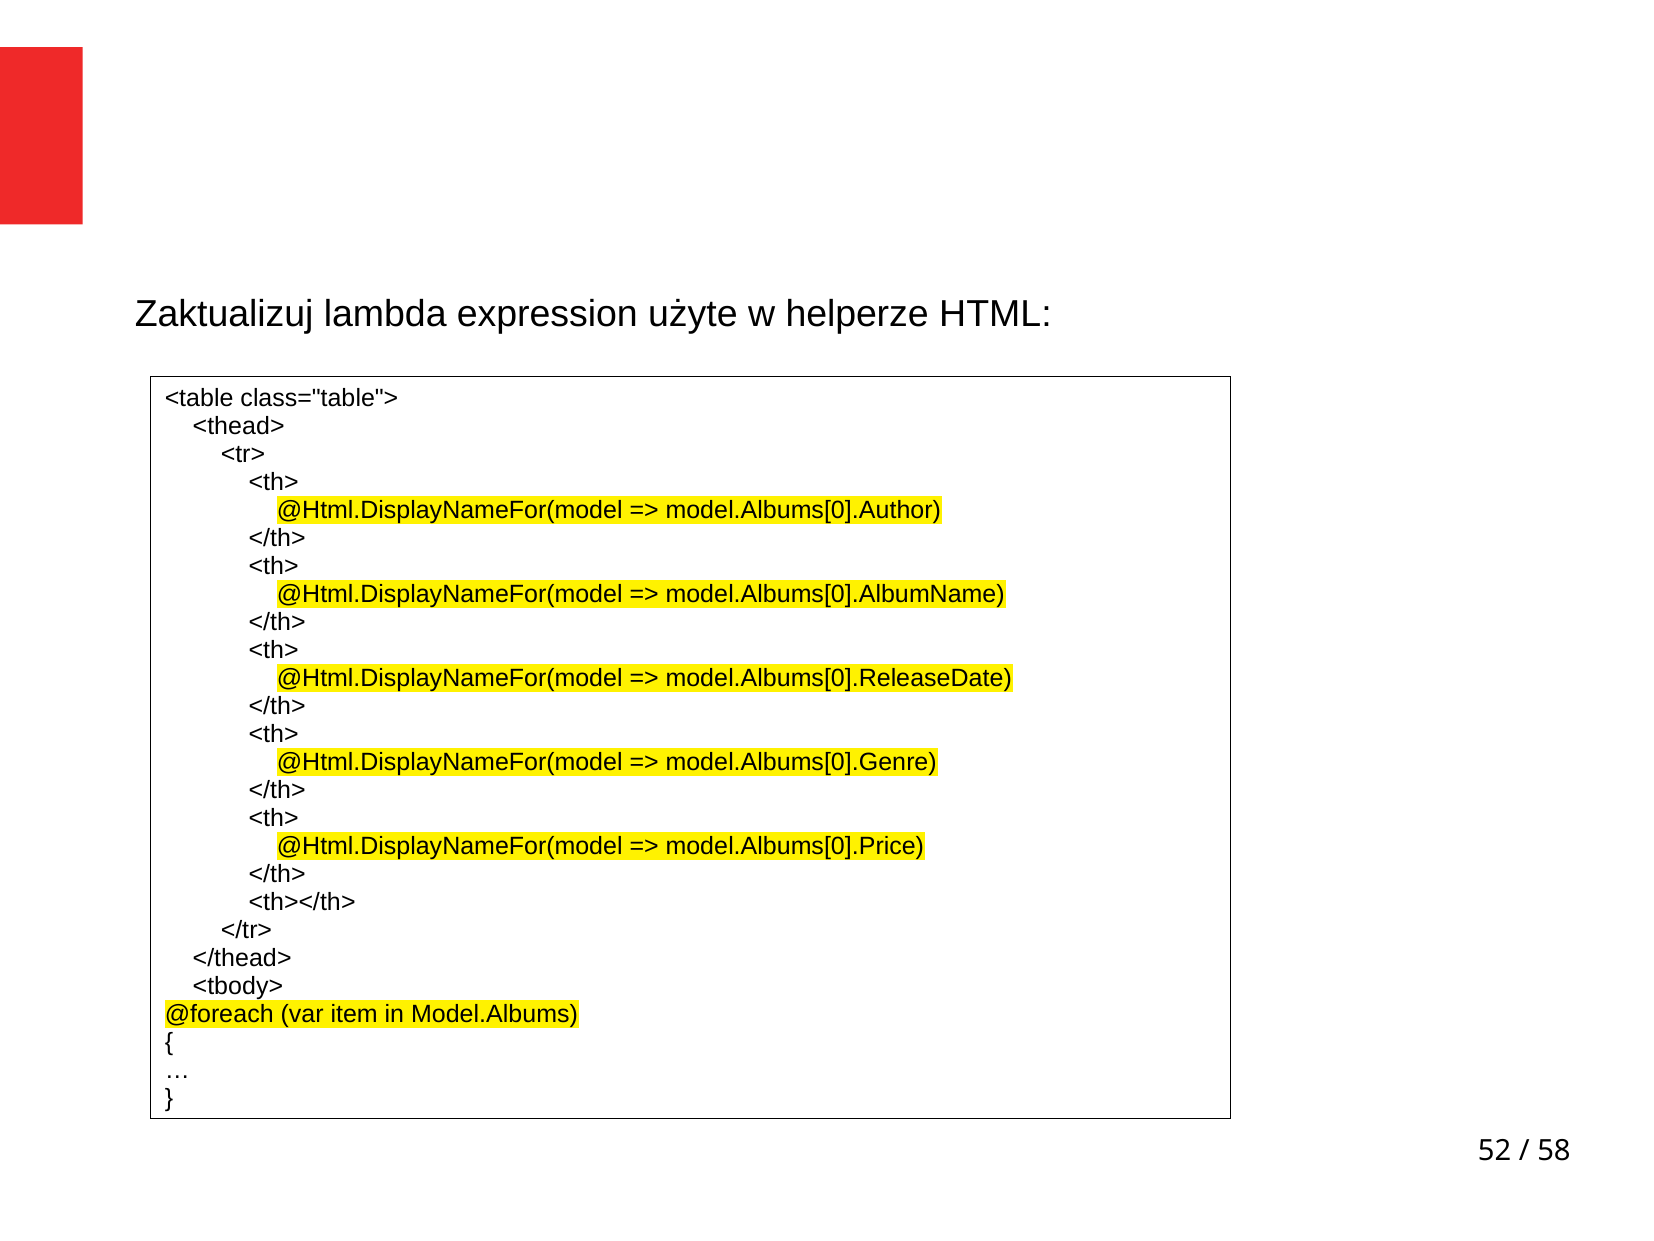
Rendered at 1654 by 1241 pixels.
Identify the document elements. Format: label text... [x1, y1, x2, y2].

text_box <table class="table"> <thead> <tr> <th> @Html.DisplayNameFor(model => model.Albums[0].Author) </th> <th> @Html.DisplayNameFor(model => model.Albums[0].AlbumName) </th> <th> @Html.DisplayNameFor(model => model.Albums[0].ReleaseDate) </th> <th> @Html.DisplayNameFor(model => model.Albums[0].Genre) </th> <th> @Html.DisplayNameFor(model => model.Albums[0].Price) </th> <th></th> </tr> </thead> <tbody> @foreach (var item in Model.Albums) { … } [150, 376, 1231, 1119]
text_box Zaktualizuj lambda expression użyte w helperze HTML: [120, 285, 1396, 342]
